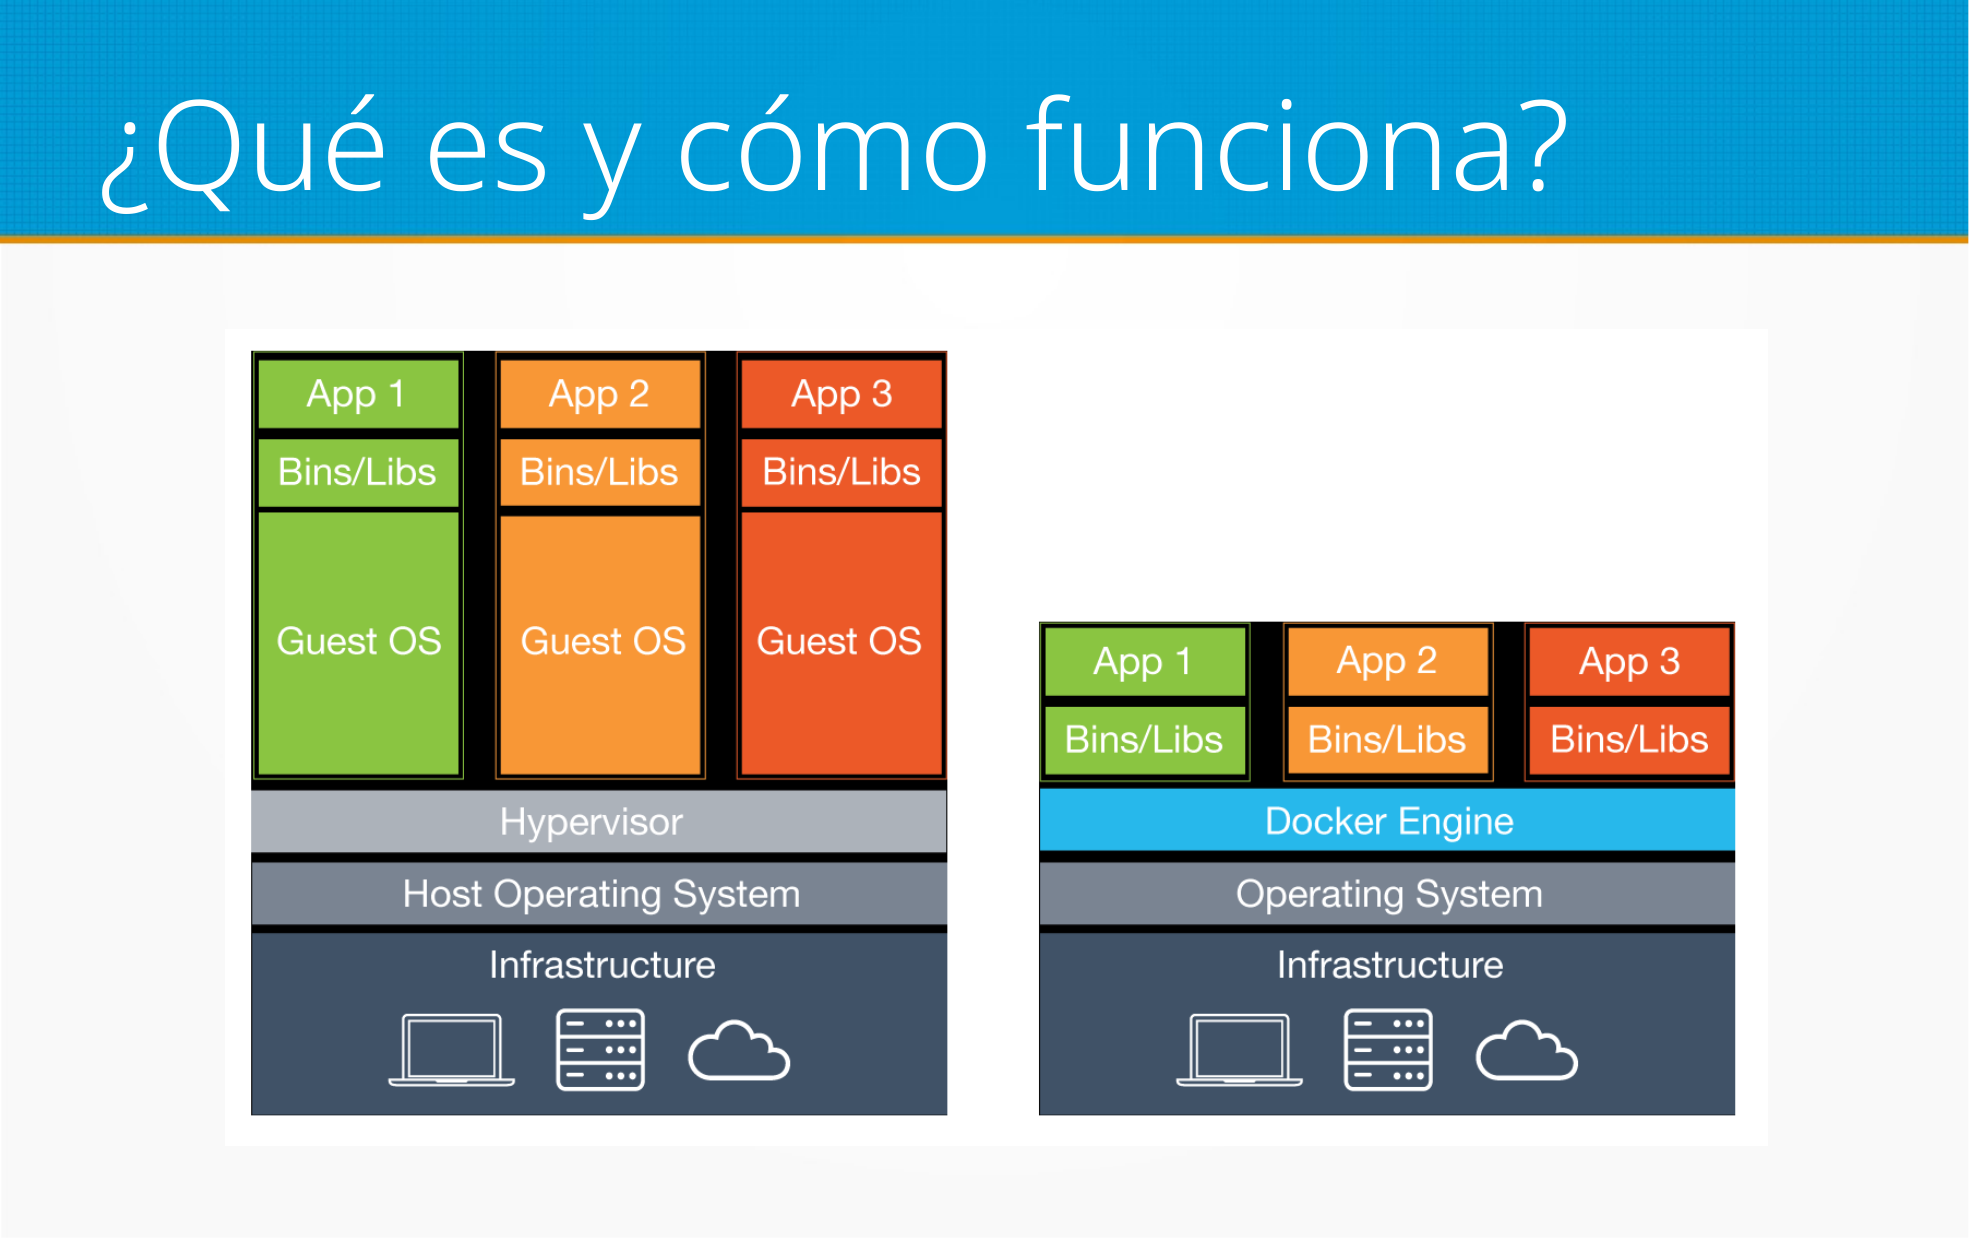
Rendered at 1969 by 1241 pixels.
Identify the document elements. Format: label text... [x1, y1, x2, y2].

title ¿Qué es y cómo funciona? [98, 19, 1870, 227]
picture [0, 233, 1969, 1241]
